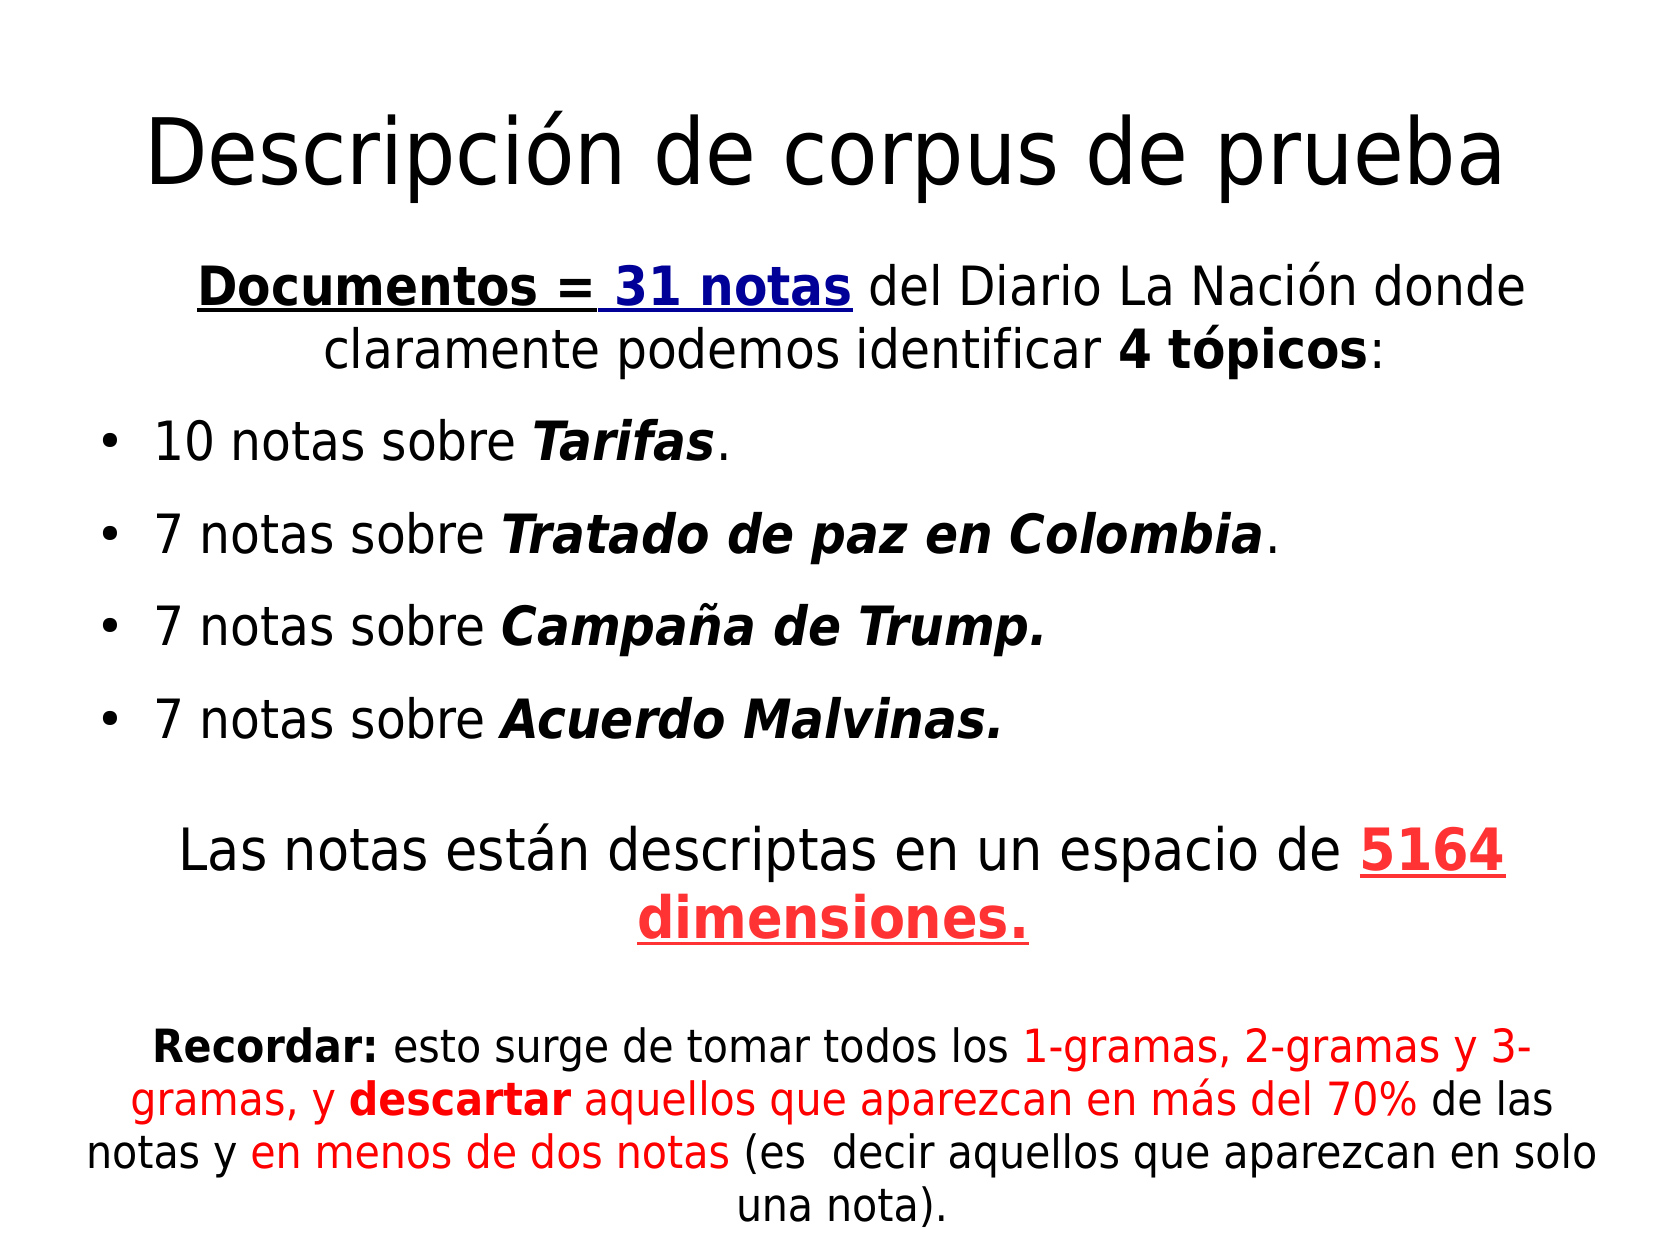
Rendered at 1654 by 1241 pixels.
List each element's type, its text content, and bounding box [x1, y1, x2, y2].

list Documentos = 31 notas del Diario La Nación donde claramente podemos identificar 4 tópicos: 10 notas sobre Tarifas. 7 notas sobre Tratado de paz en Colombia. 7 notas sobre Campaña de Trump. 7 notas sobre Acuerdo Malvinas. [82, 254, 1571, 809]
text_box Las notas están descriptas en un espacio de 5164 dimensiones. Recordar: esto surge de tomar todos los 1-gramas, 2-gramas y 3-gramas, y descartar aquellos que aparezcan en más del 70% de las notas y en menos de dos notas (es decir aquellos que aparezcan en solo una nota). [56, 809, 1628, 1241]
title Descripción de corpus de prueba [82, 49, 1571, 254]
